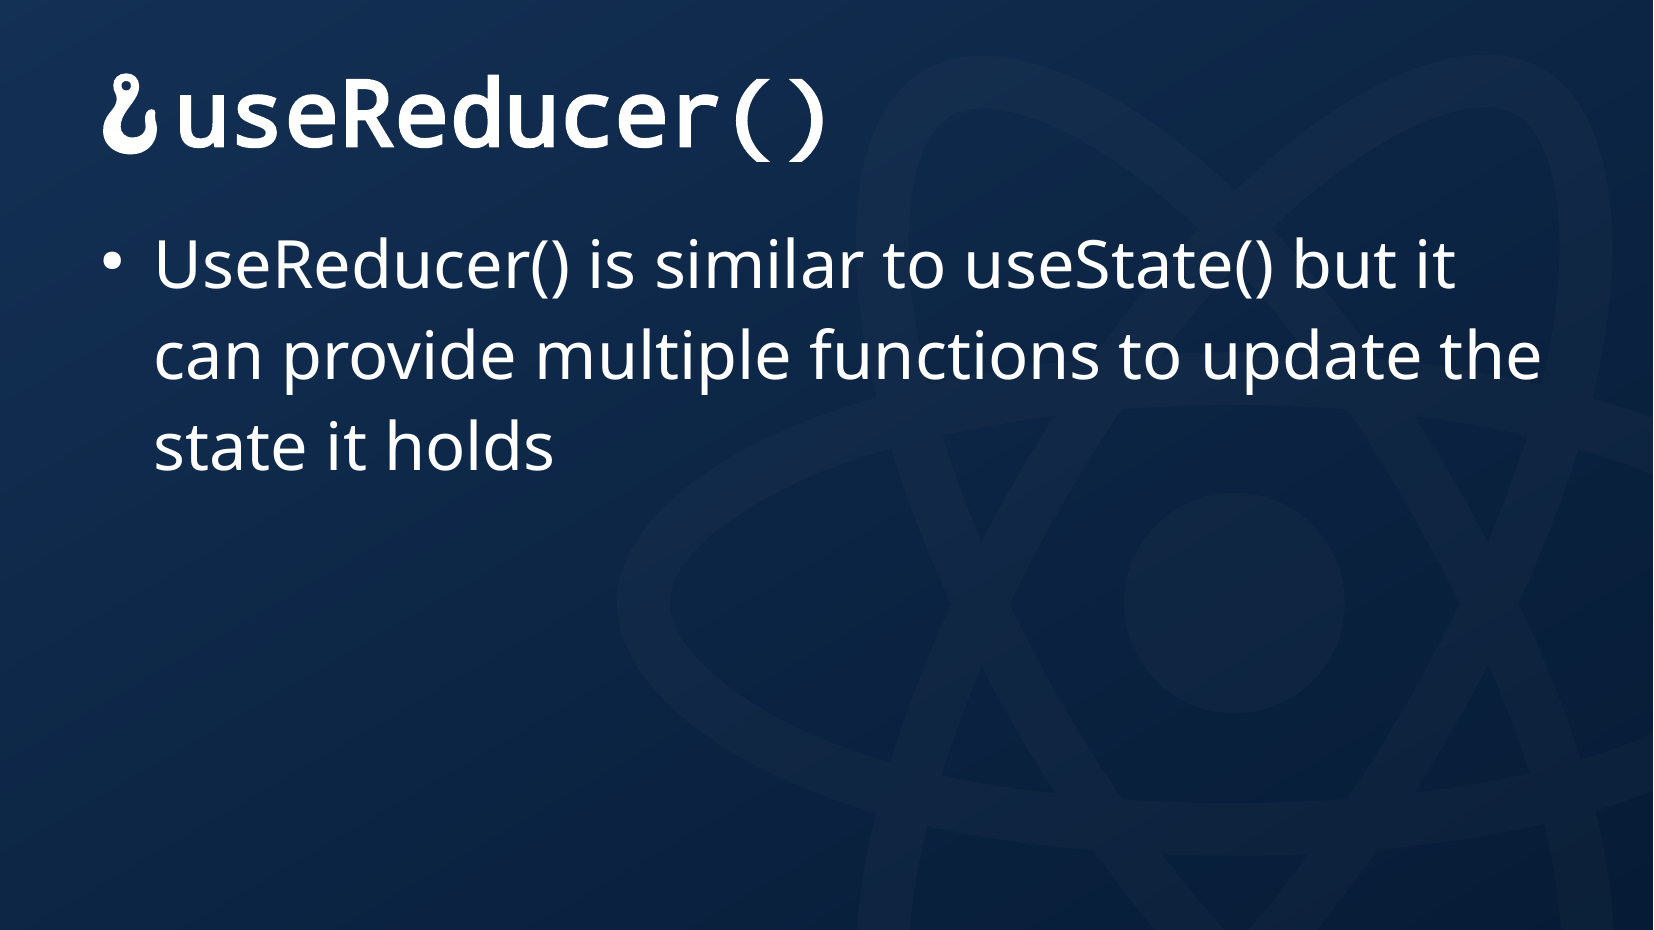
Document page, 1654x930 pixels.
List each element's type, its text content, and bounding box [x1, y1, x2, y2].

list UseReducer() is similar to useState() but it can provide multiple functions to update the state it holds [82, 217, 1571, 757]
title 🪝useReducer() [82, 37, 1571, 193]
